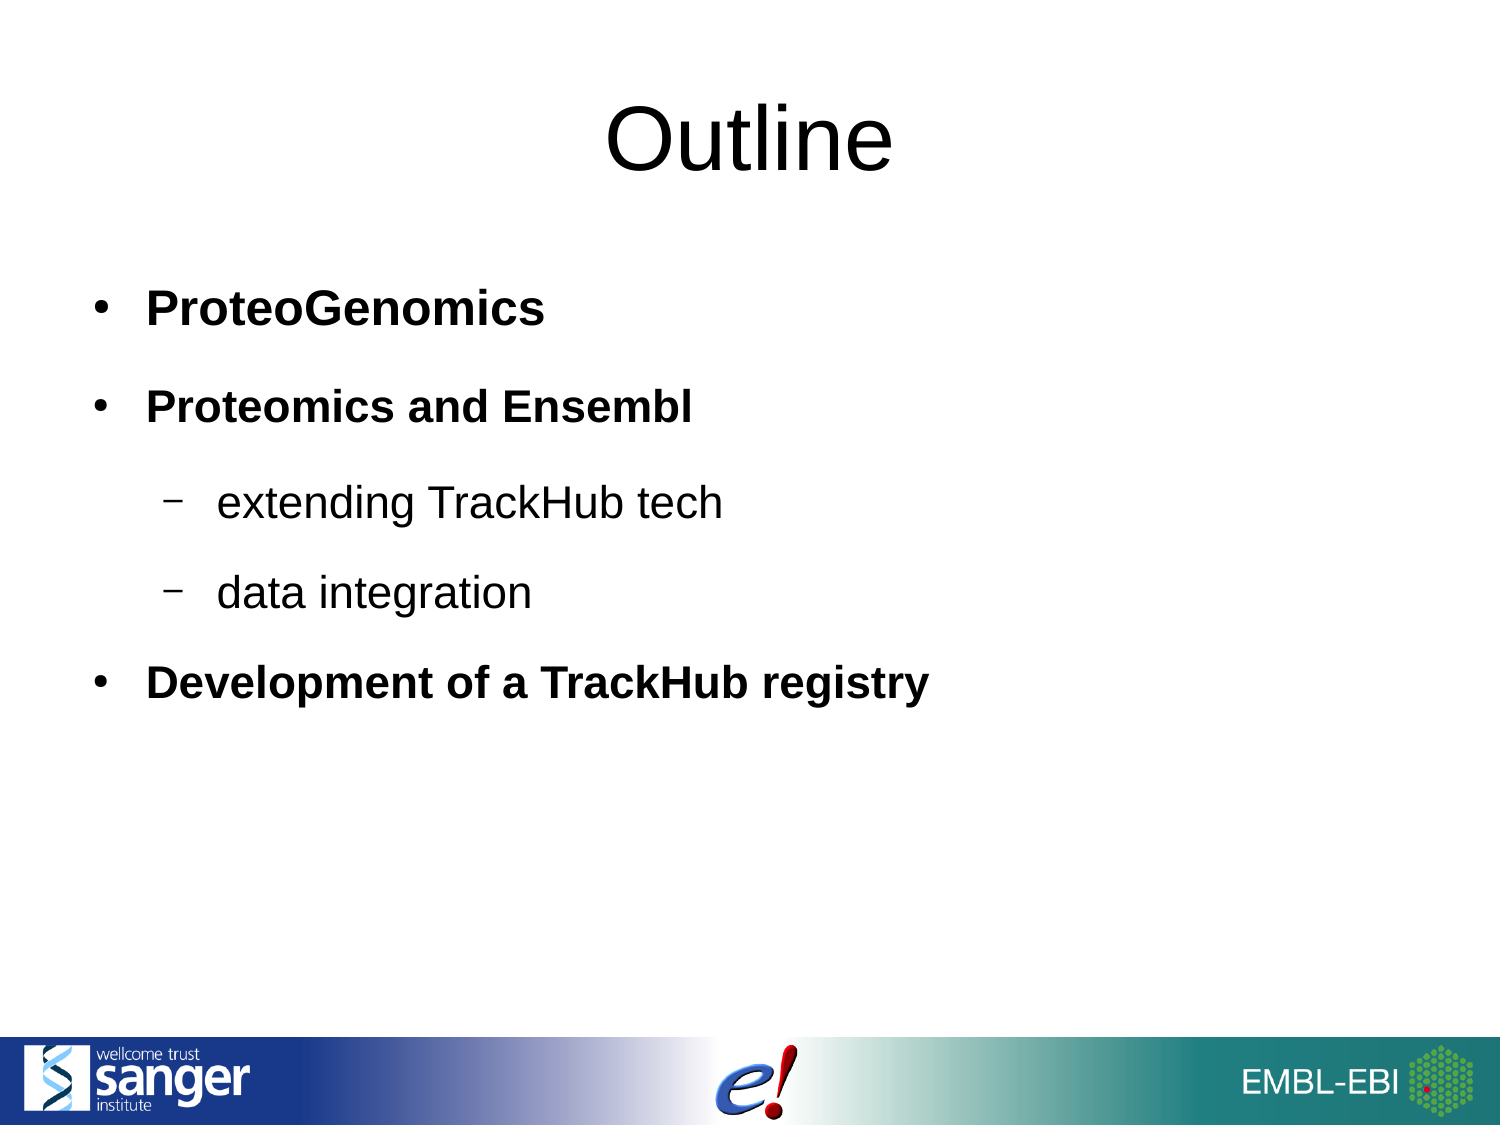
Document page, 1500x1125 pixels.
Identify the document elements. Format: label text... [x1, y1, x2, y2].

picture [0, 1037, 1500, 1125]
list ProteoGenomics Proteomics and Ensembl extending TrackHub tech data integration Development of a TrackHub registry [75, 263, 1395, 916]
title Outline [75, 44, 1425, 233]
